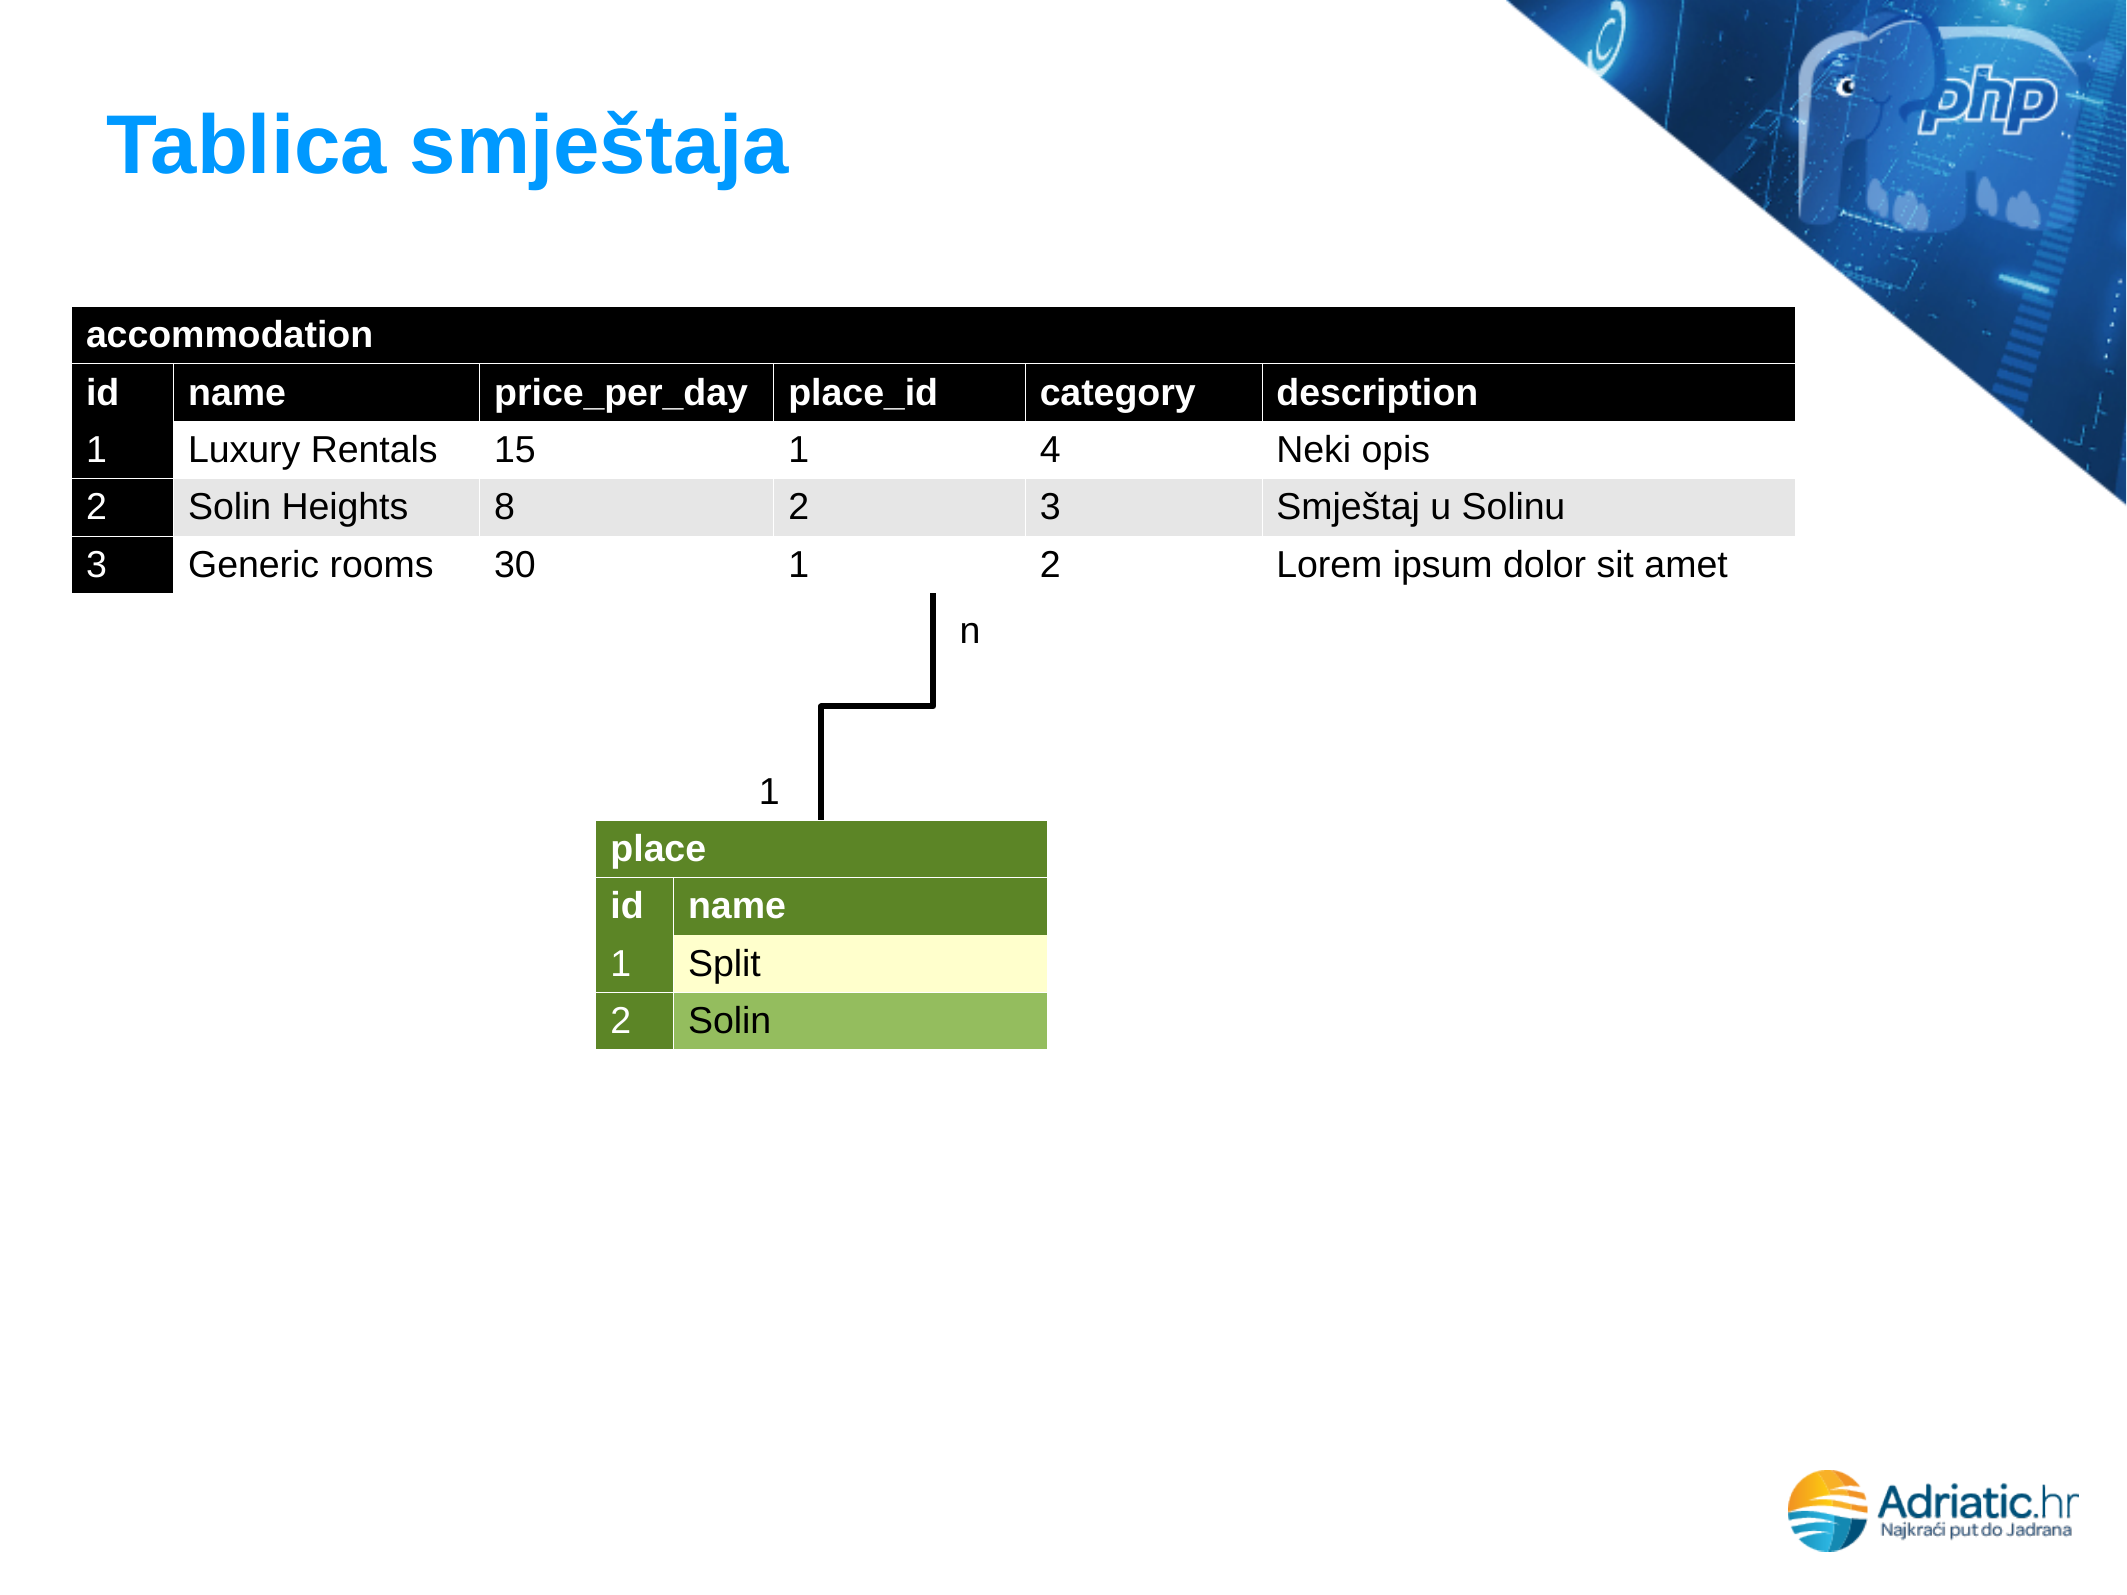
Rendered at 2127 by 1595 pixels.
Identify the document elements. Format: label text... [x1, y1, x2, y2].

table_cell Lorem ipsum dolor sit amet [1263, 537, 1795, 593]
table_cell Luxury Rentals [174, 421, 479, 478]
table_cell Generic rooms [174, 537, 479, 593]
table_cell Solin [674, 993, 1047, 1049]
table_cell category [1026, 364, 1262, 421]
table_cell 2 [72, 479, 173, 536]
table_cell 30 [480, 537, 773, 593]
table_cell name [174, 364, 479, 421]
table_cell Neki opis [1263, 421, 1795, 478]
table_cell 2 [1026, 537, 1262, 593]
table_cell 2 [596, 993, 673, 1049]
picture [1505, 0, 2127, 625]
table_cell Smještaj u Solinu [1263, 479, 1795, 536]
table_cell Split [674, 935, 1047, 992]
table_cell description [1263, 364, 1795, 421]
table_cell name [674, 878, 1047, 935]
title Tablica smještaja [106, 70, 1630, 219]
table_cell 8 [480, 479, 773, 536]
table_header accommodation [72, 307, 1795, 363]
table_cell 4 [1026, 421, 1262, 478]
text_box n [944, 602, 1028, 660]
table_cell Solin Heights [174, 479, 479, 536]
table_cell 15 [480, 421, 773, 478]
table_cell 1 [72, 421, 173, 478]
table_cell 1 [596, 935, 673, 992]
table_cell 2 [774, 479, 1025, 536]
table_cell id [596, 878, 673, 935]
table_cell place_id [774, 364, 1025, 421]
text_box 1 [744, 762, 815, 820]
table_cell id [72, 364, 173, 421]
table_cell 3 [1026, 479, 1262, 536]
table_cell 1 [774, 537, 1025, 593]
table_cell price_per_day [480, 364, 773, 421]
table_cell 3 [72, 537, 173, 593]
table_cell 1 [774, 421, 1025, 478]
table_header place [596, 821, 1047, 877]
picture [1788, 1470, 2079, 1552]
